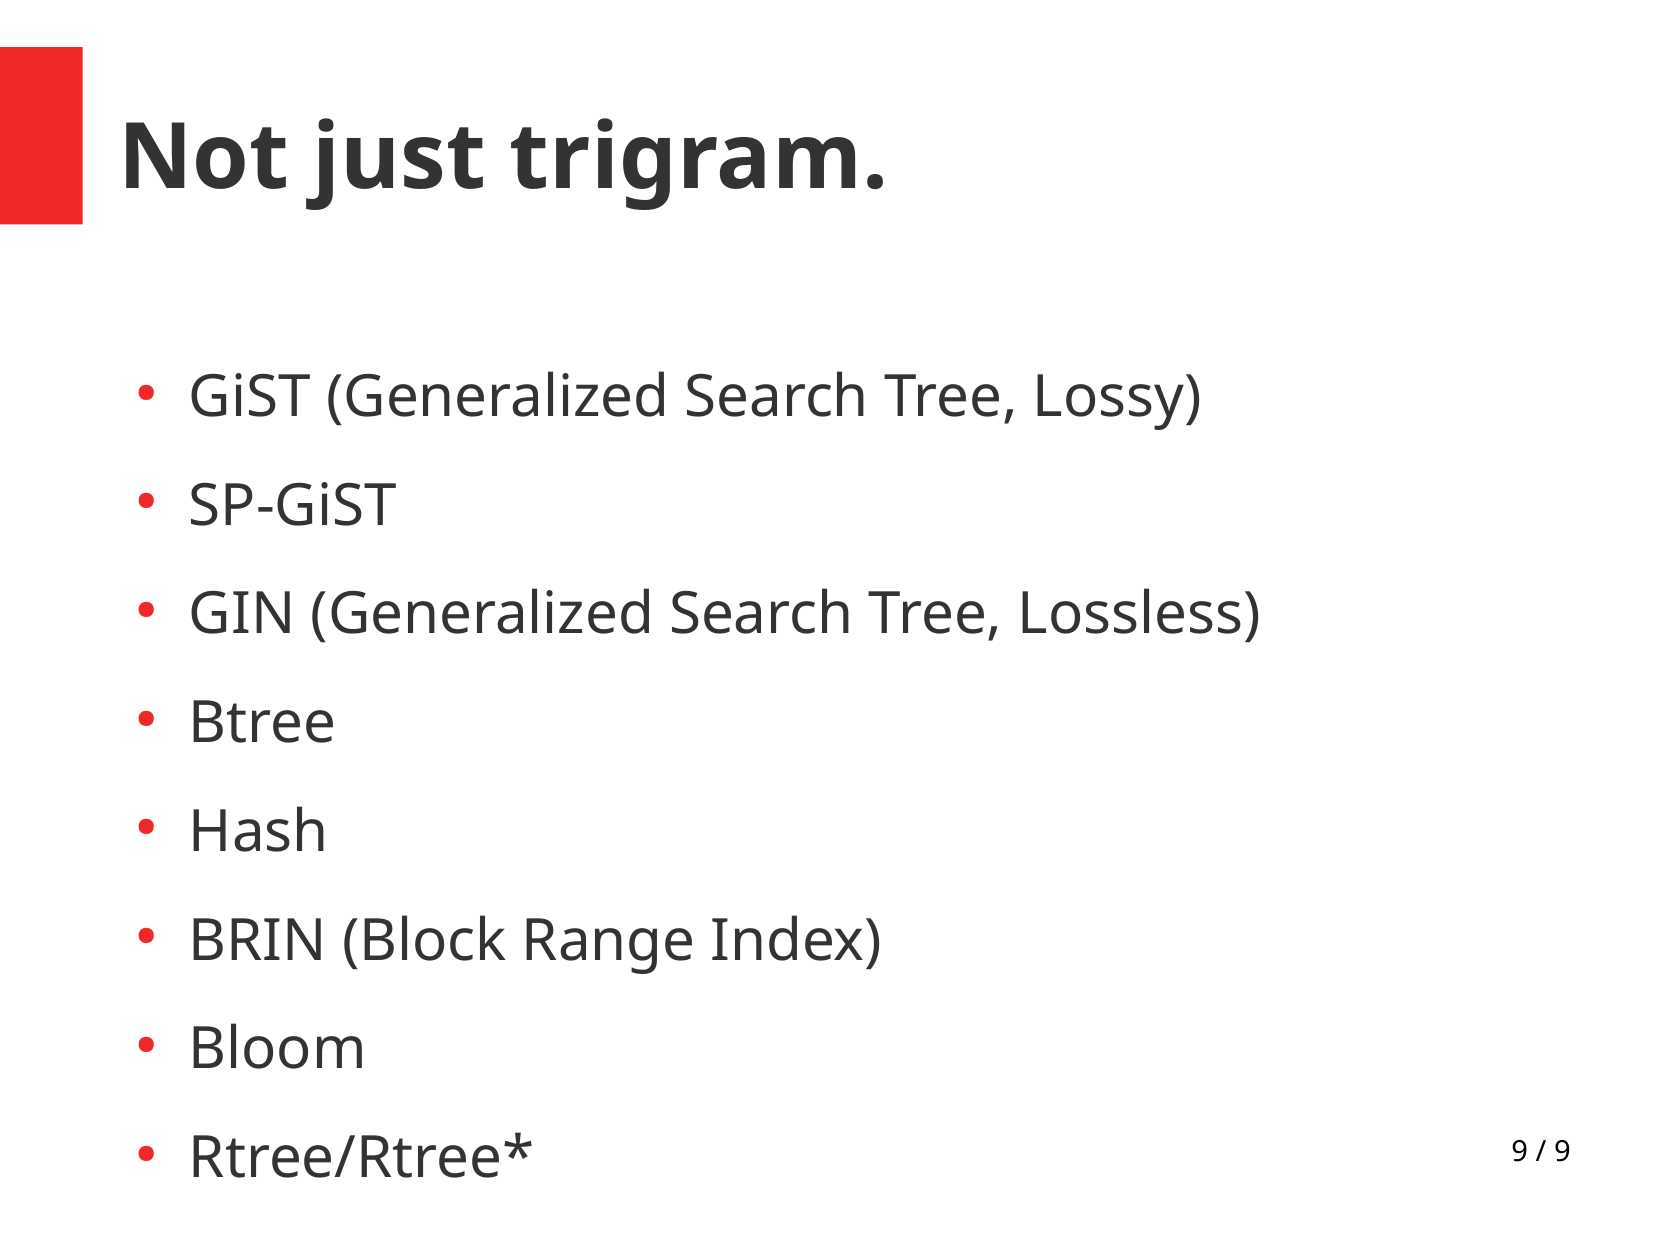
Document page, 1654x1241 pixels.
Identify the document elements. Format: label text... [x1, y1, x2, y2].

list GiST (Generalized Search Tree, Lossy) SP-GiST GIN (Generalized Search Tree, Lossless) Btree Hash BRIN (Block Range Index) Bloom Rtree/Rtree* [118, 354, 1536, 1074]
title Not just trigram. [118, 49, 1571, 257]
